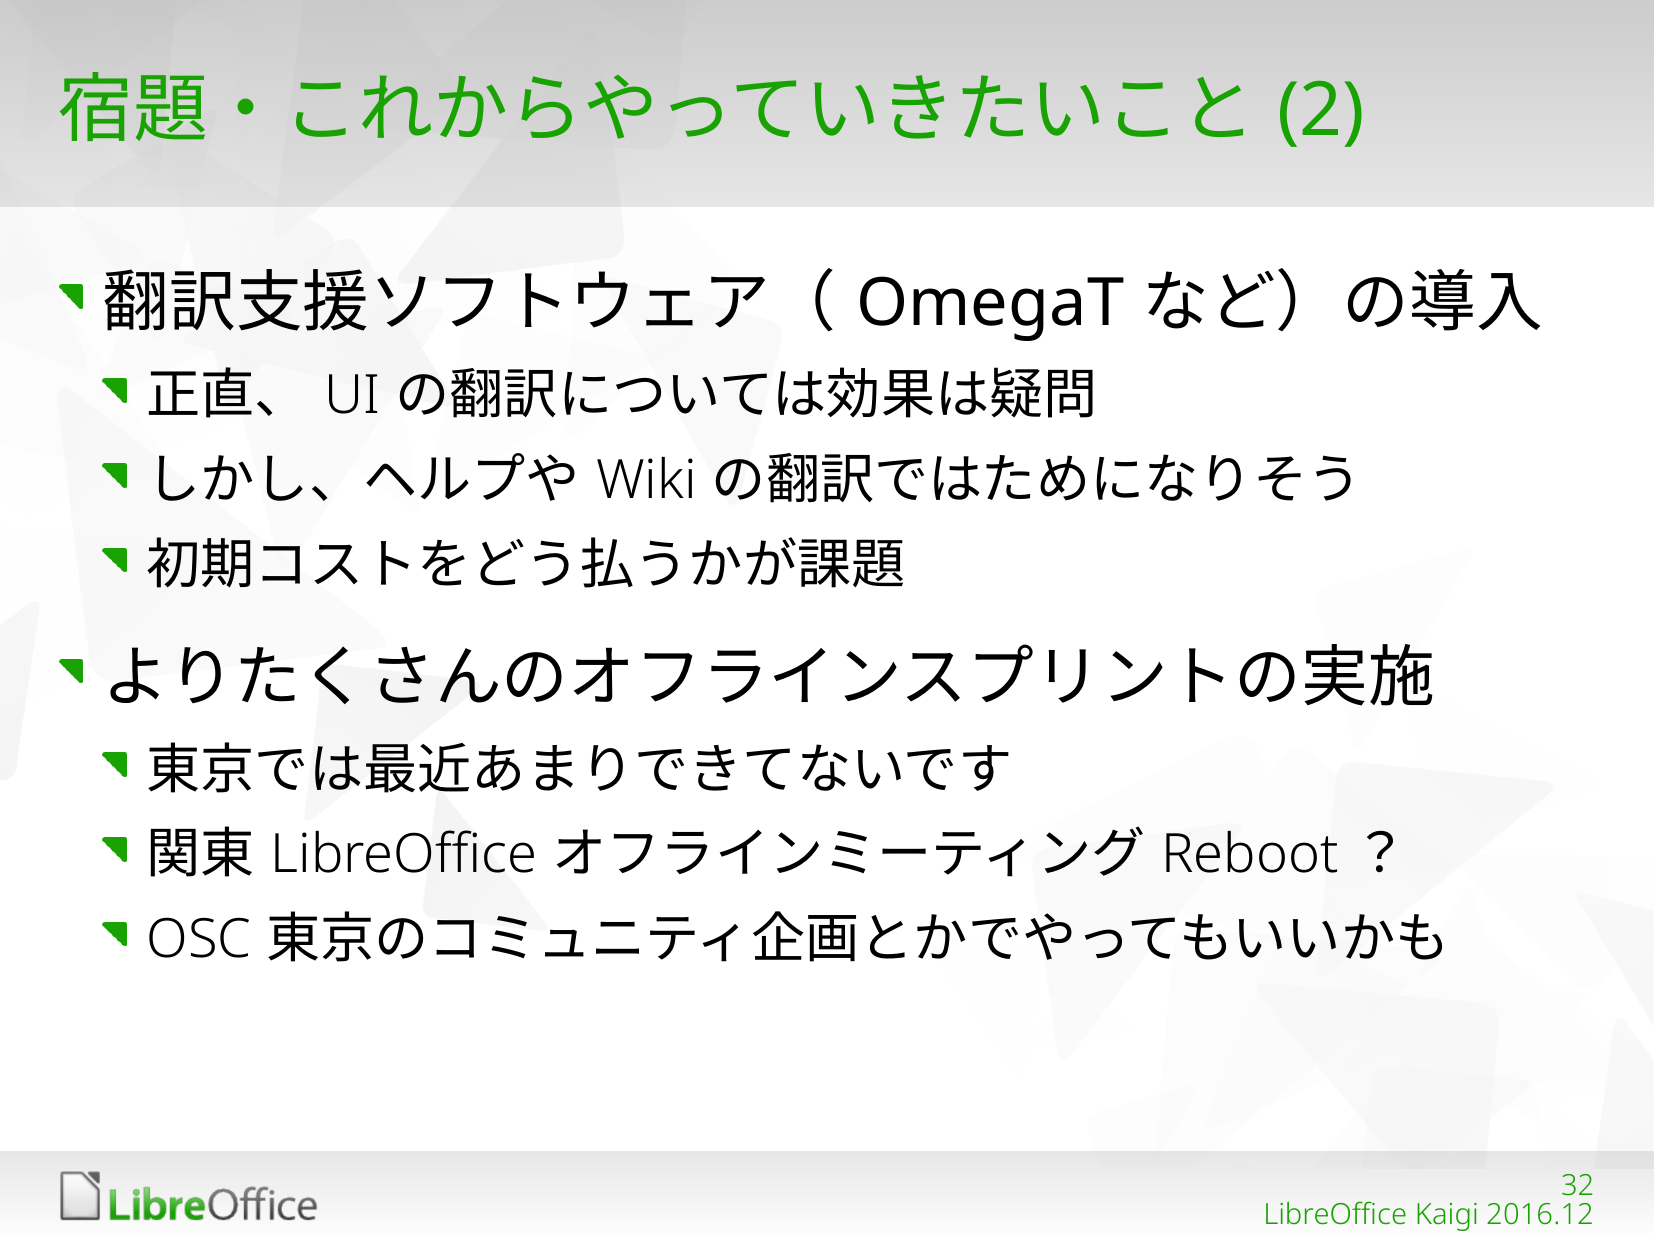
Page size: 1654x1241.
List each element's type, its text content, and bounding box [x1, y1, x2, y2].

picture [0, 0, 783, 931]
picture [915, 548, 1654, 1169]
picture [41, 1152, 337, 1240]
title 宿題・これからやっていきたいこと(2) [59, 29, 1595, 178]
list 翻訳支援ソフトウェア（OmegaTなど）の導入 正直、UIの翻訳については効果は疑問 しかし、ヘルプやWikiの翻訳ではためになりそう 初期コストをどう払うかが課題 よりたくさんのオフラインスプリントの実施 東京では最近あまりできてないです 関東LibreOfficeオフラインミーティングReboot？ OSC東京のコミュニティ企画とかでやってもいいかも [59, 248, 1595, 988]
